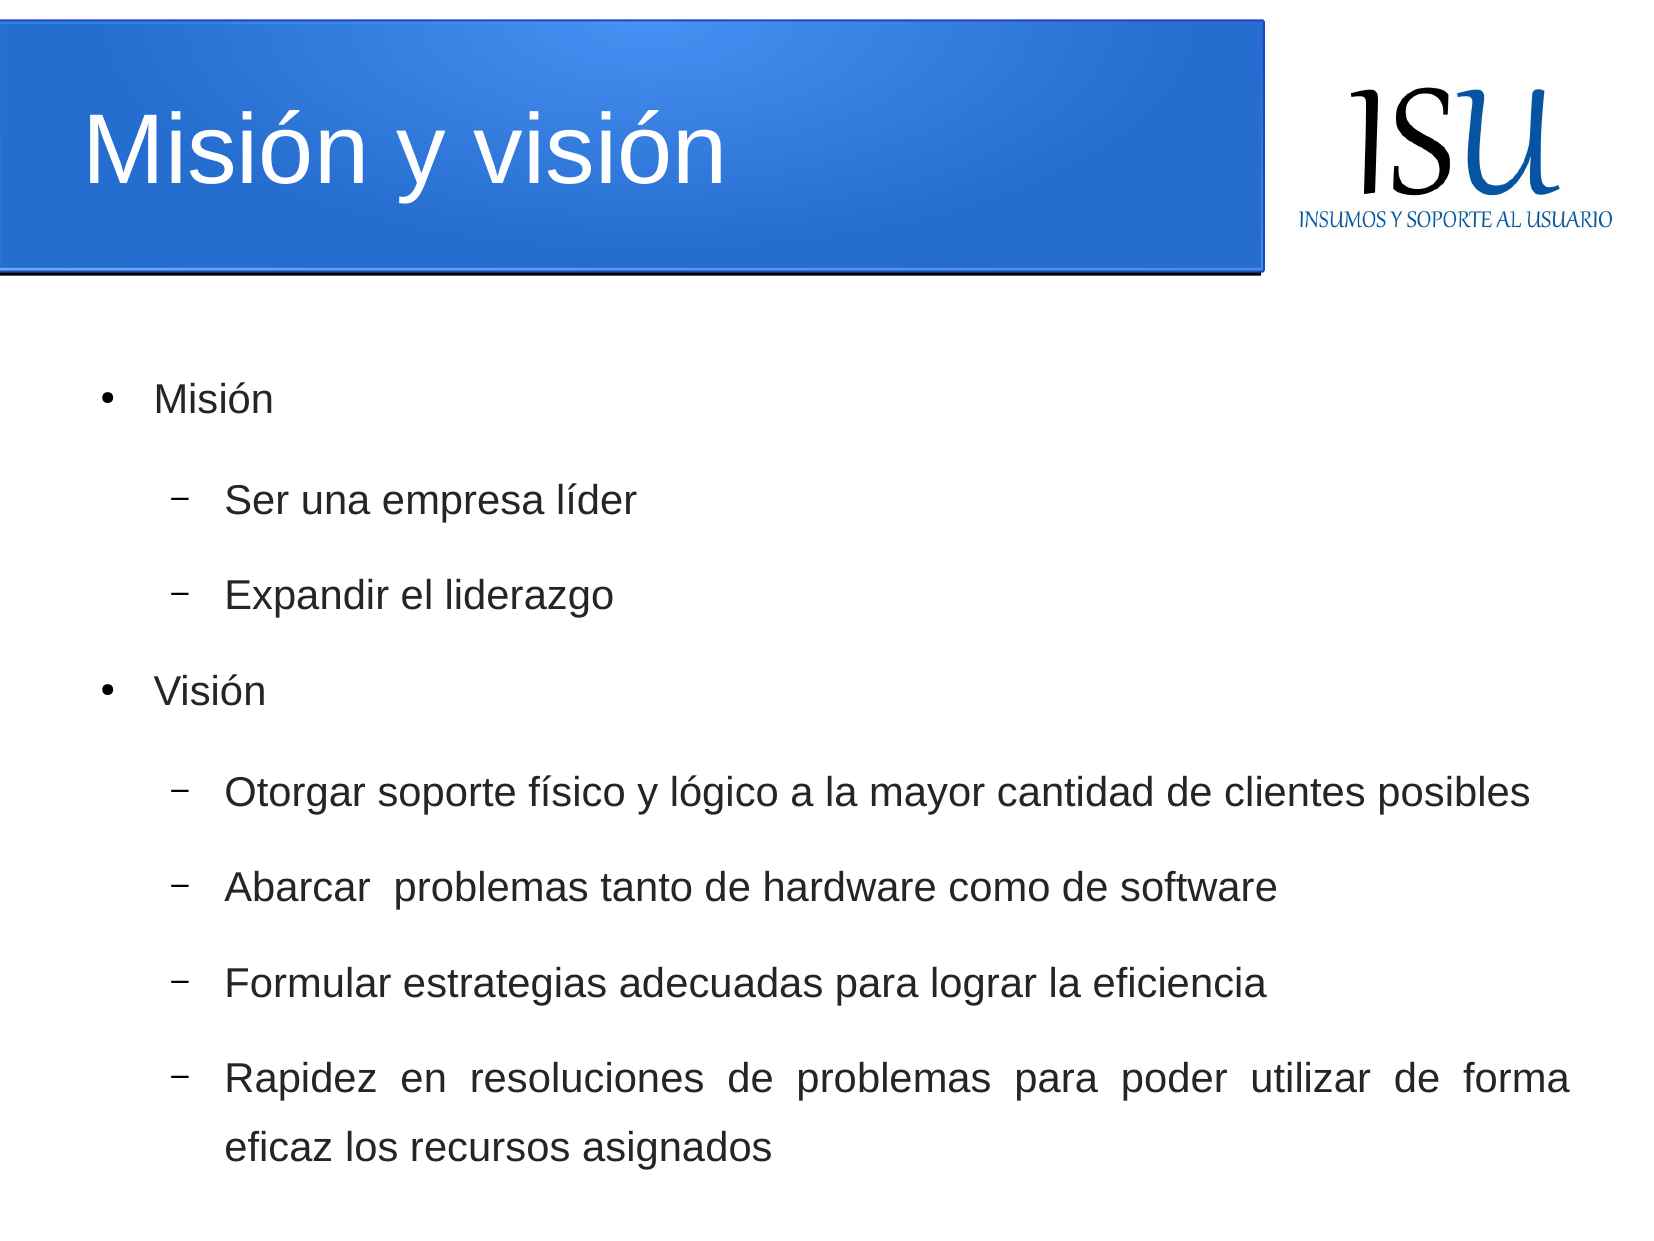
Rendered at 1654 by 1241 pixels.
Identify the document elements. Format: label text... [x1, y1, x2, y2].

picture [1279, 56, 1636, 254]
list Misión Ser una empresa líder Expandir el liderazgo Visión Otorgar soporte físico y lógico a la mayor cantidad de clientes posibles Abarcar problemas tanto de hardware como de software Formular estrategias adecuadas para lograr la eficiencia Rapidez en resoluciones de problemas para poder utilizar de forma eficaz los recursos asignados [82, 352, 1571, 1072]
title Misión y visión [82, 47, 1235, 252]
